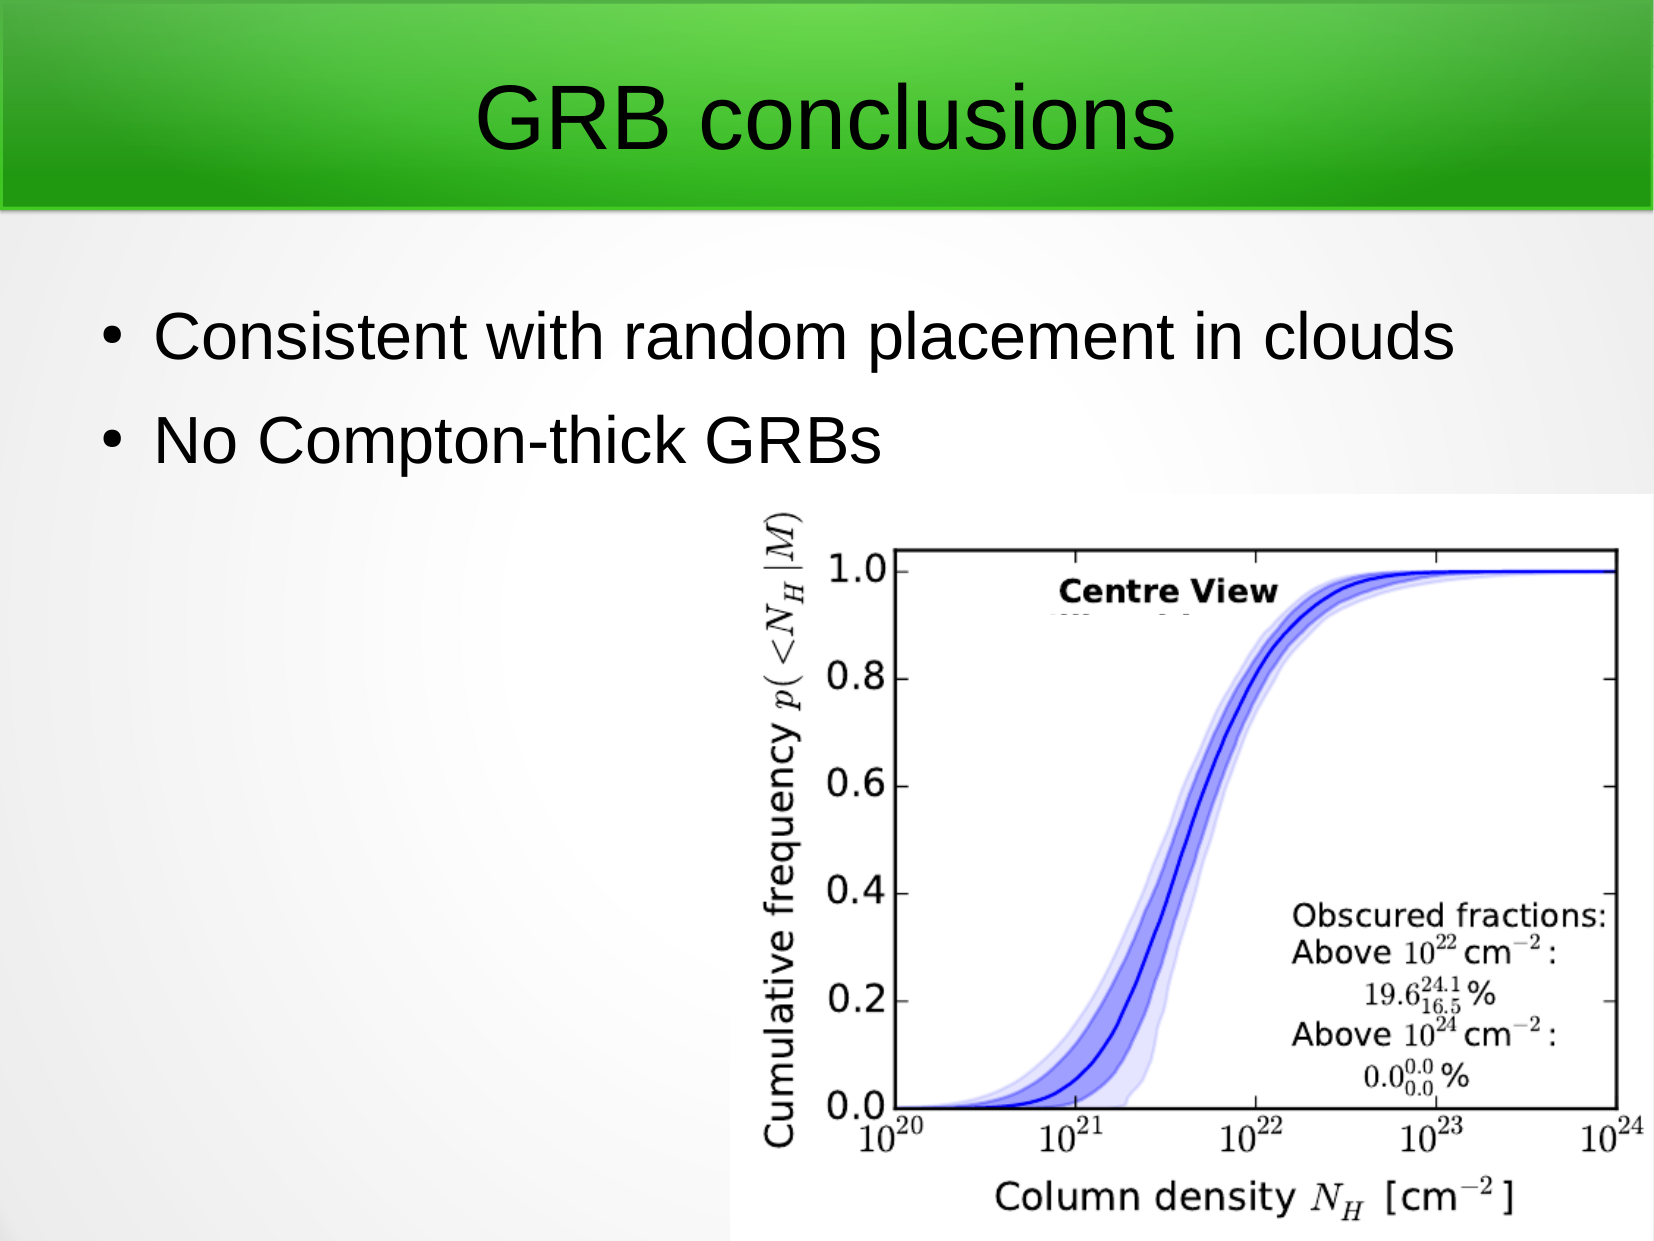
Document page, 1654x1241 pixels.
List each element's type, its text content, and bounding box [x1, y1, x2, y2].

picture [730, 494, 1654, 1241]
list Consistent with random placement in clouds No Compton-thick GRBs [82, 299, 1571, 1019]
text_box [915, 570, 1201, 706]
title GRB conclusions [82, 47, 1571, 189]
